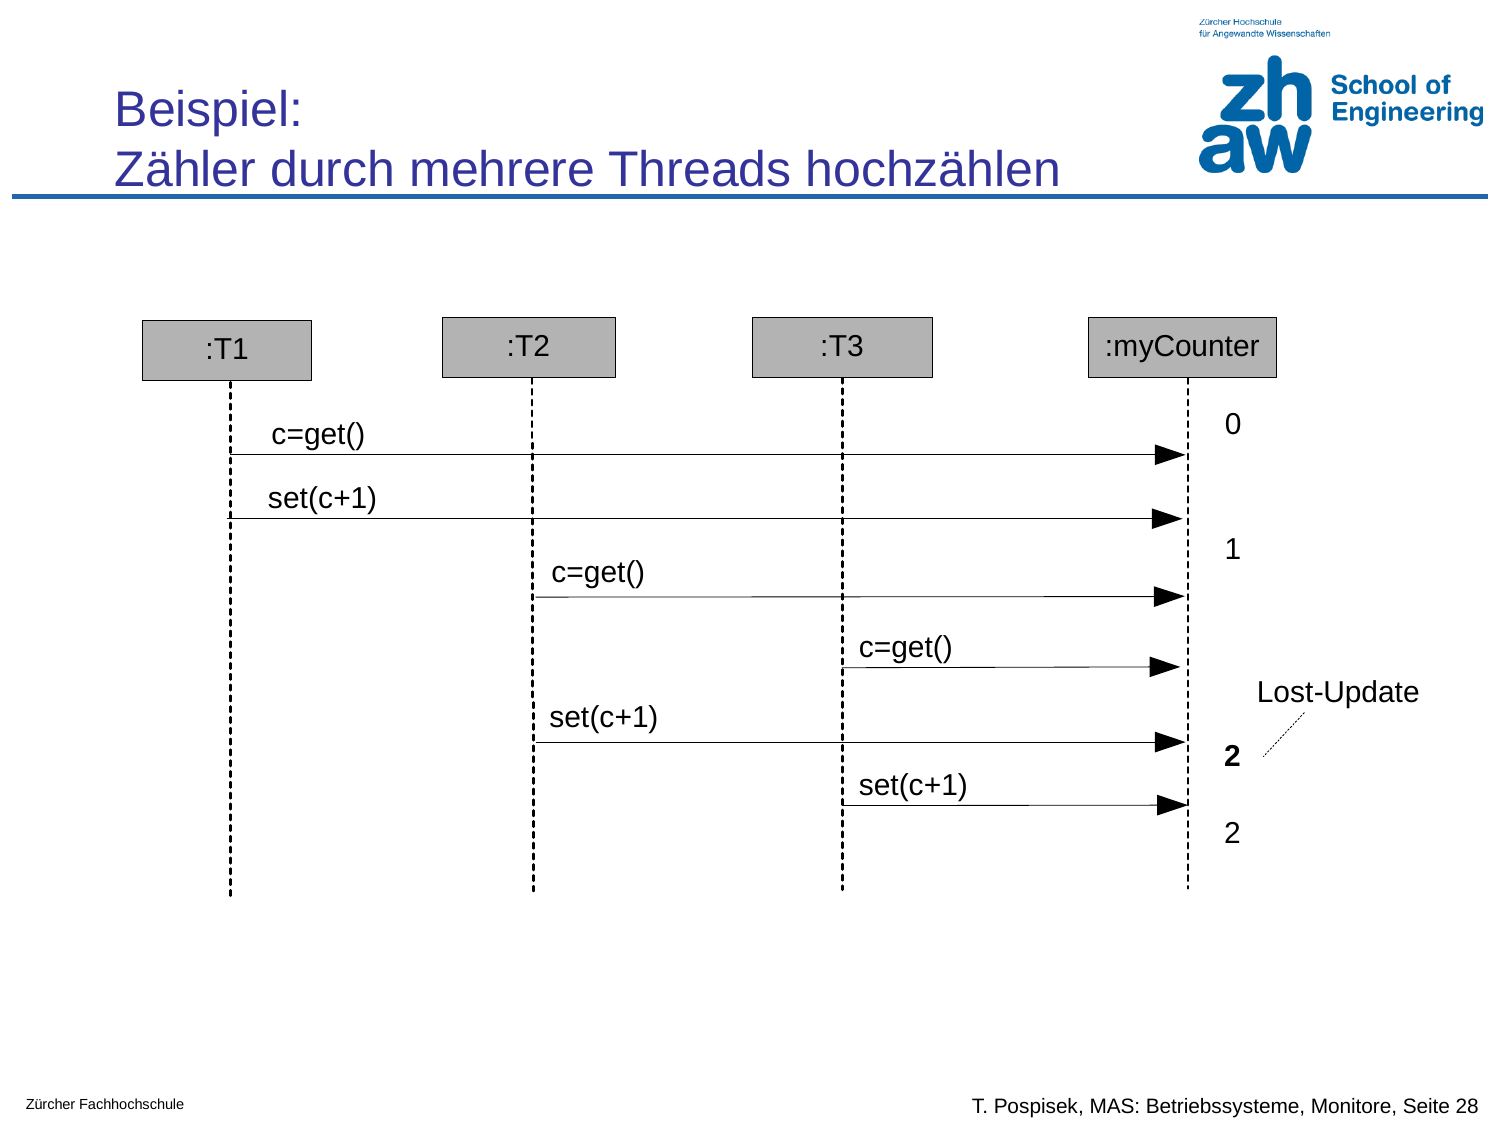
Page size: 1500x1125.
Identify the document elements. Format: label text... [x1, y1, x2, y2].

picture [133, 312, 1436, 903]
picture [1199, 19, 1483, 173]
title Beispiel: Zähler durch mehrere Threads hochzählen [99, 50, 1170, 163]
